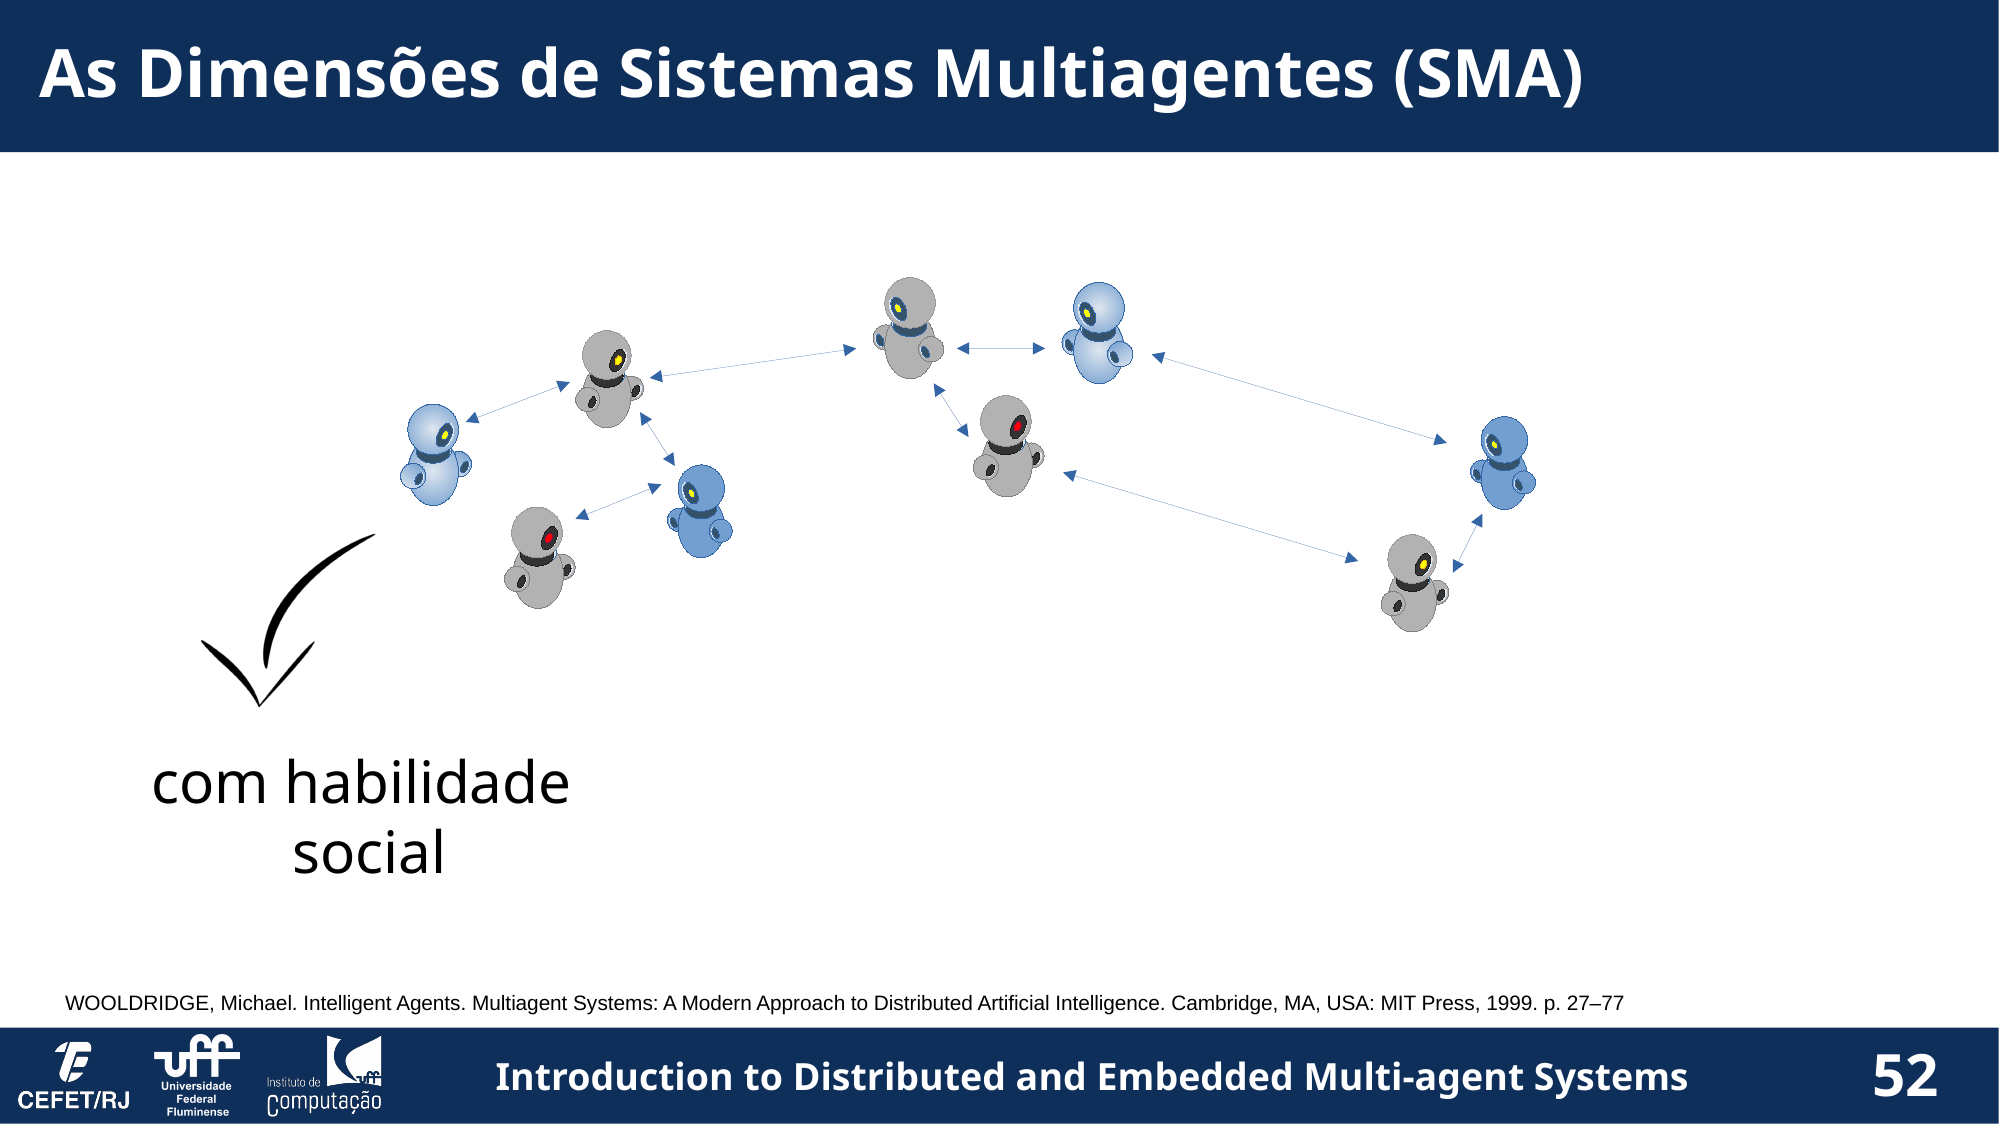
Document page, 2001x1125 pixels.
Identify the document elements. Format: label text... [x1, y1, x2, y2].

text_box [1061, 282, 1133, 384]
picture [18, 1021, 129, 1125]
picture [265, 1033, 383, 1117]
picture [153, 1033, 241, 1121]
text_box WOOLDRIDGE, Michael. Intelligent Agents. Multiagent Systems: A Modern Approach to Distributed Artificial Intelligence. Cambridge, MA, USA: MIT Press, 1999. p. 27–77 [50, 982, 1969, 1023]
text_box [873, 277, 944, 379]
text_box com habilidade social [29, 738, 709, 893]
text_box [504, 507, 576, 609]
text_box [667, 464, 733, 558]
text_box [400, 404, 472, 506]
picture [186, 485, 377, 715]
text_box [973, 395, 1045, 497]
text_box As Dimensões de Sistemas Multiagentes (SMA) [25, 23, 1999, 119]
text_box [575, 330, 644, 428]
text_box [1470, 416, 1536, 510]
text_box [1381, 534, 1449, 632]
